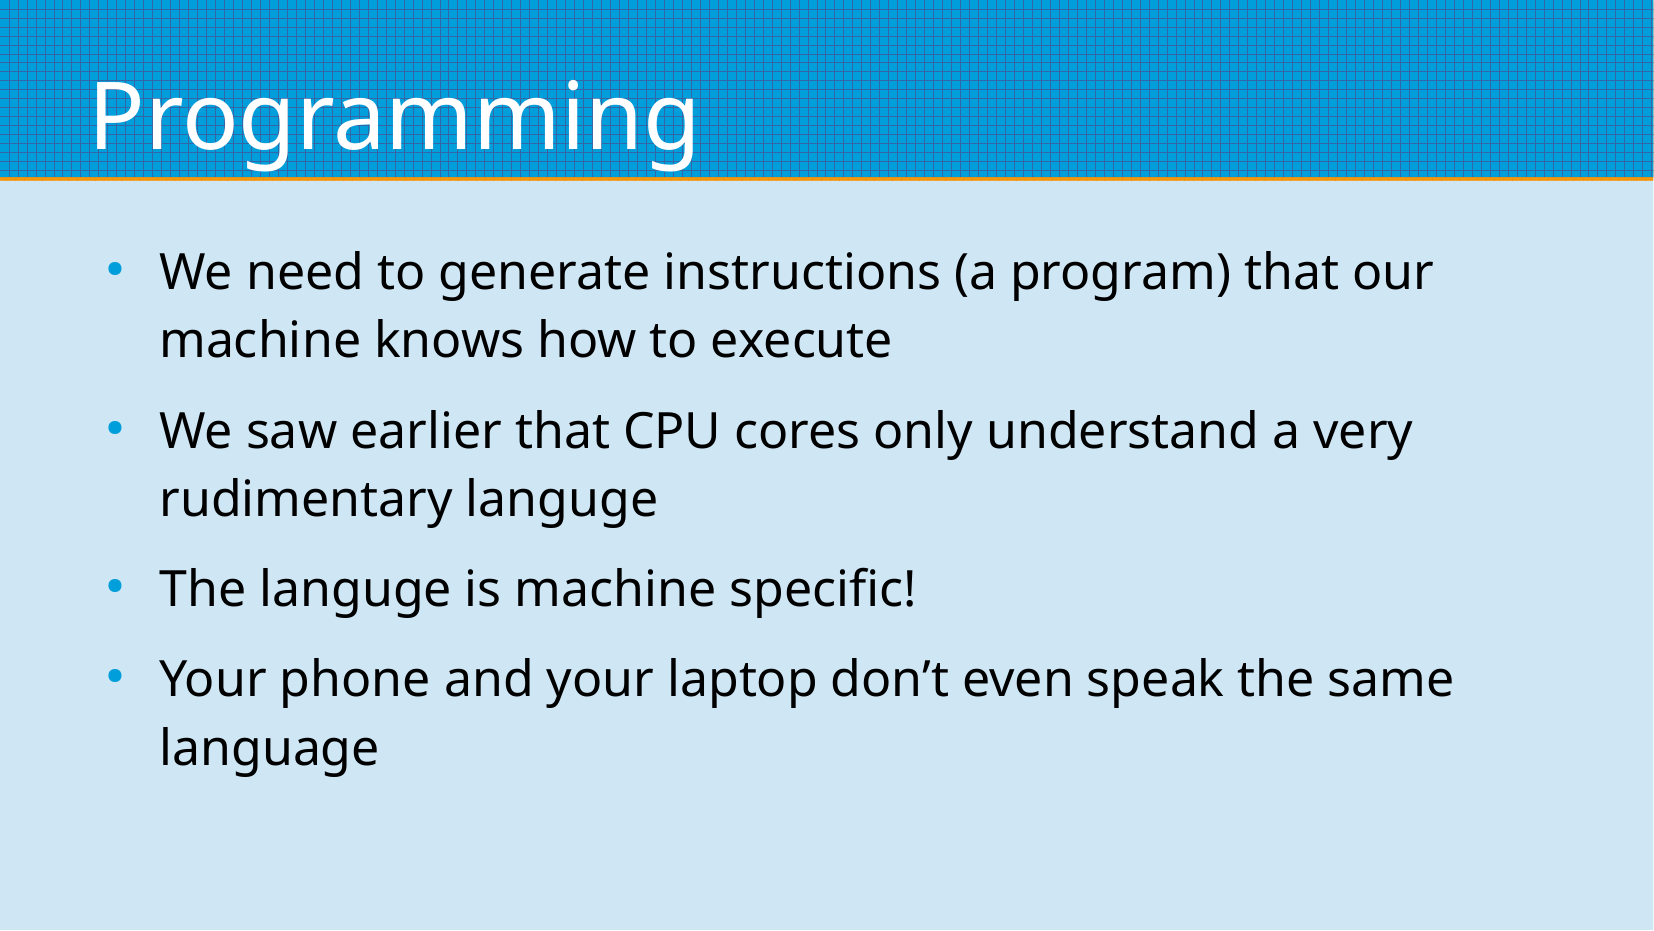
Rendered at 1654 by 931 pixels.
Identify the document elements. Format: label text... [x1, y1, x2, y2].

title Programming [88, 14, 1565, 178]
list We need to generate instructions (a program) that our machine knows how to execute We saw earlier that CPU cores only understand a very rudimentary languge The languge is machine specific! Your phone and your laptop don’t even speak the same language [88, 236, 1565, 813]
